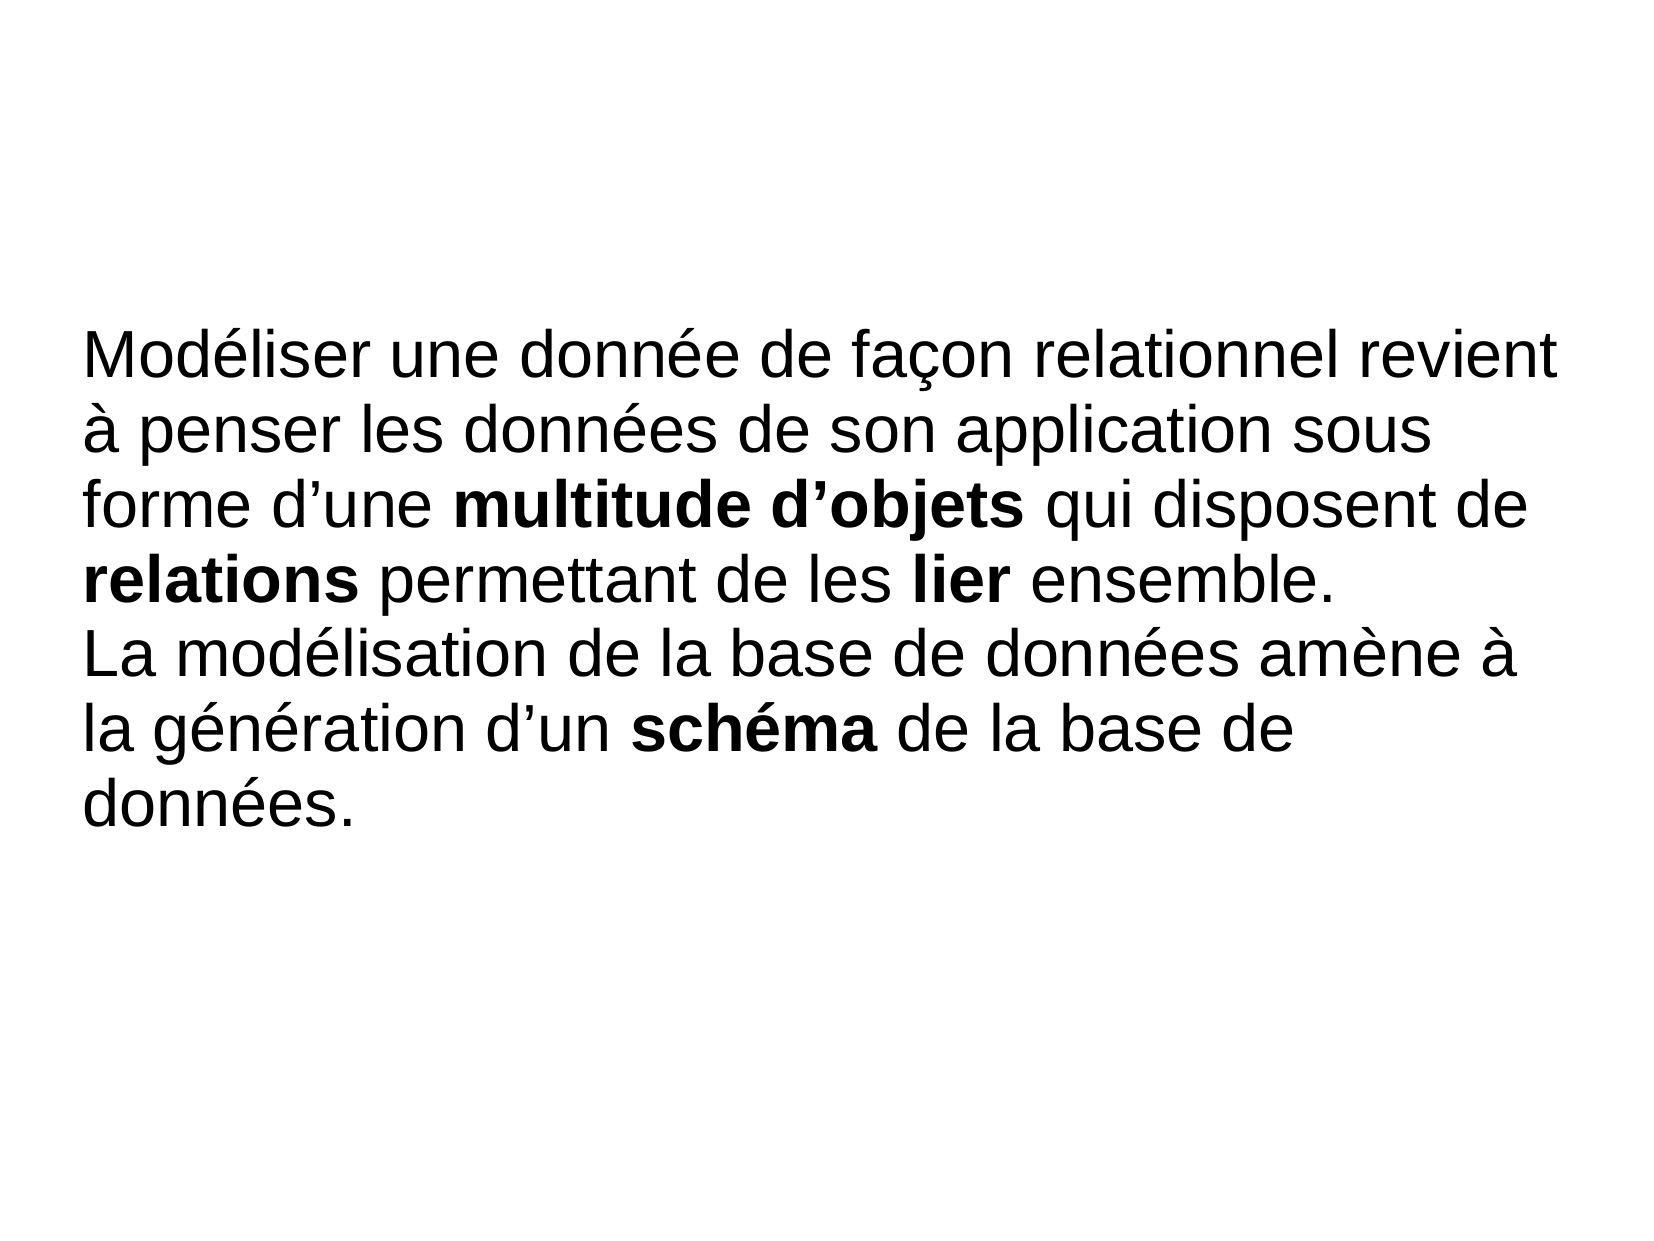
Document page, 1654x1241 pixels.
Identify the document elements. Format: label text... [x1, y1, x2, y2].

subtitle Modéliser une donnée de façon relationnel revient à penser les données de son application sous forme d’une multitude d’objets qui disposent de relations permettant de les lier ensemble. La modélisation de la base de données amène à la génération d’un schéma de la base de données. [82, 49, 1571, 1109]
